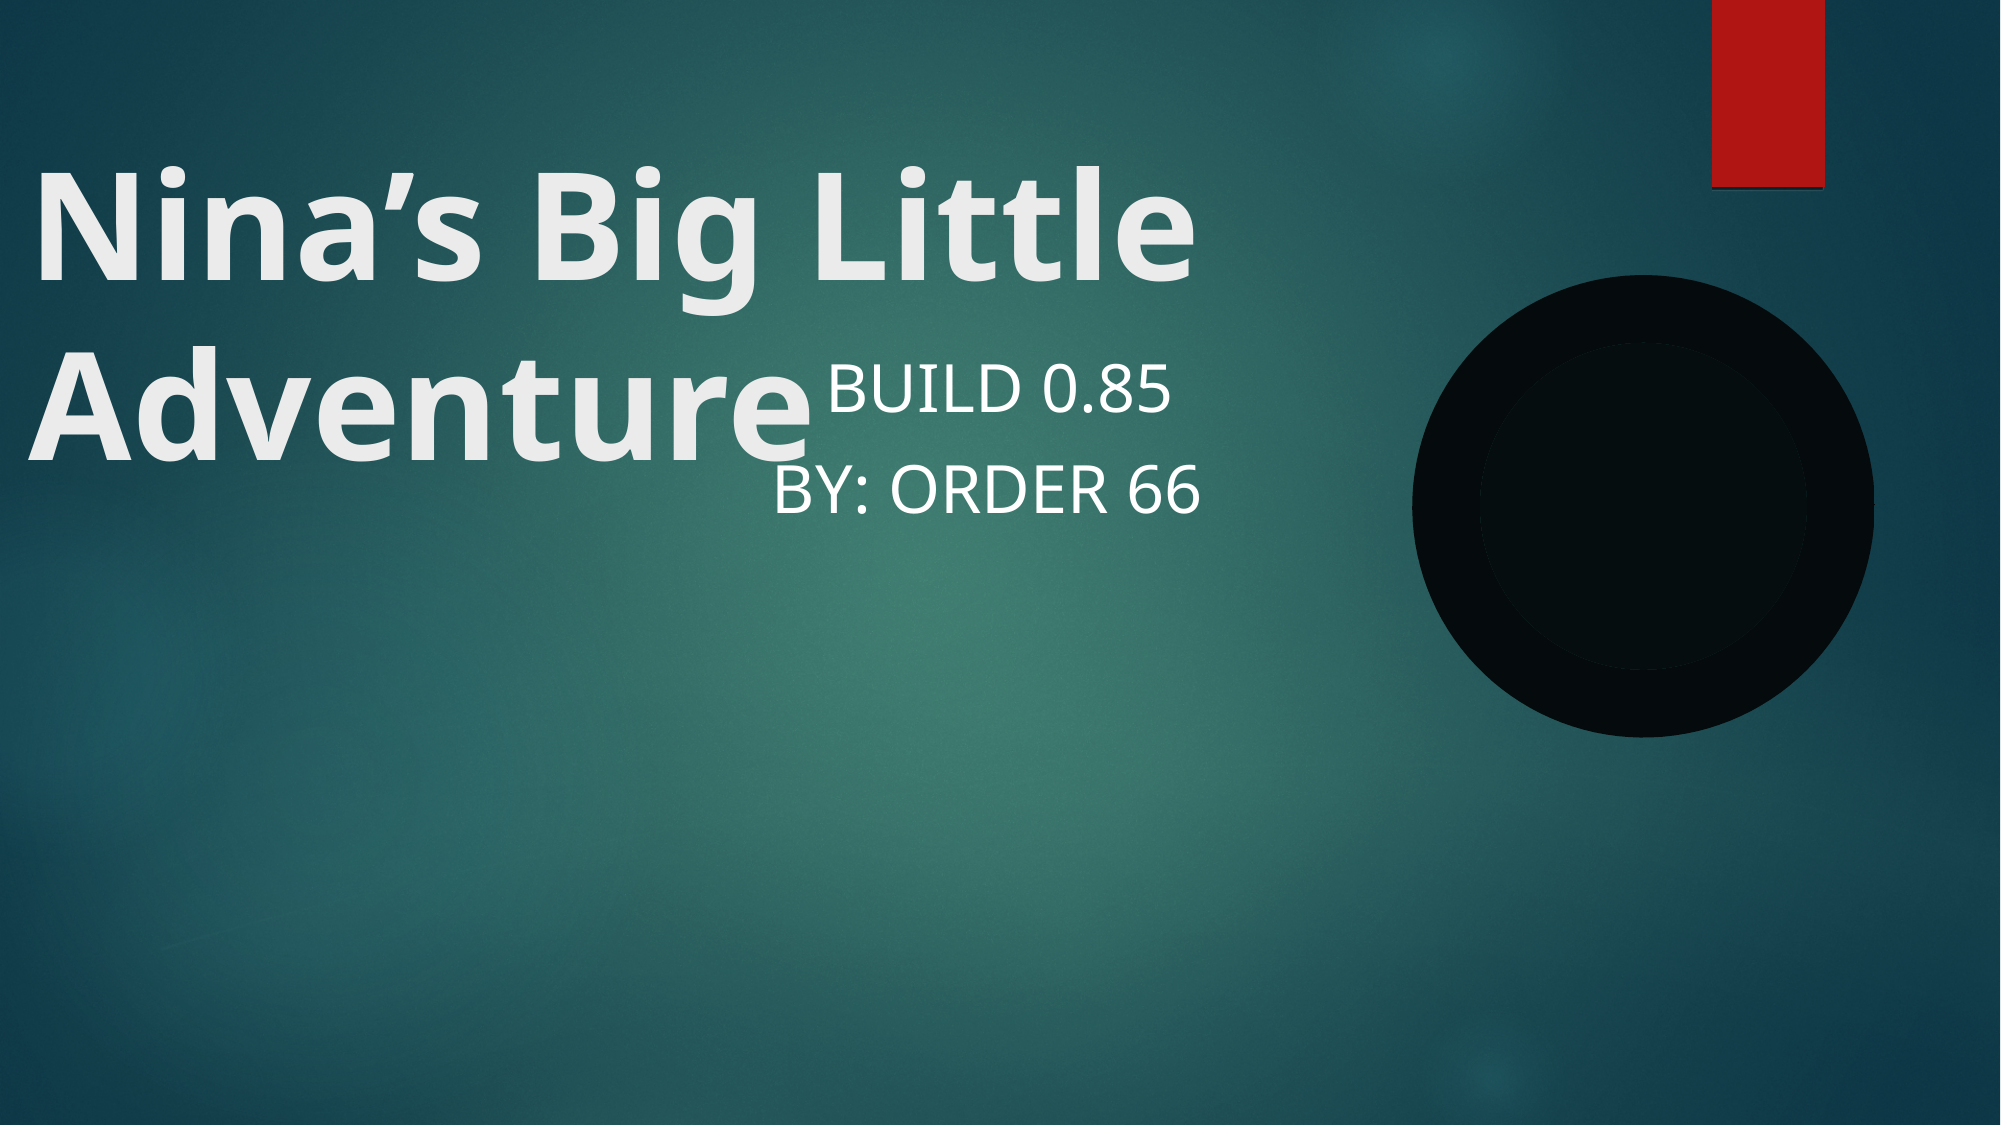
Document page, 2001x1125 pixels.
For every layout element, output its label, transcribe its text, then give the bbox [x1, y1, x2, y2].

subtitle Build 0.85 [418, 347, 1582, 436]
text_box By: Order 66 [756, 434, 1921, 502]
title Nina’s Big Little Adventure [13, 122, 1987, 347]
